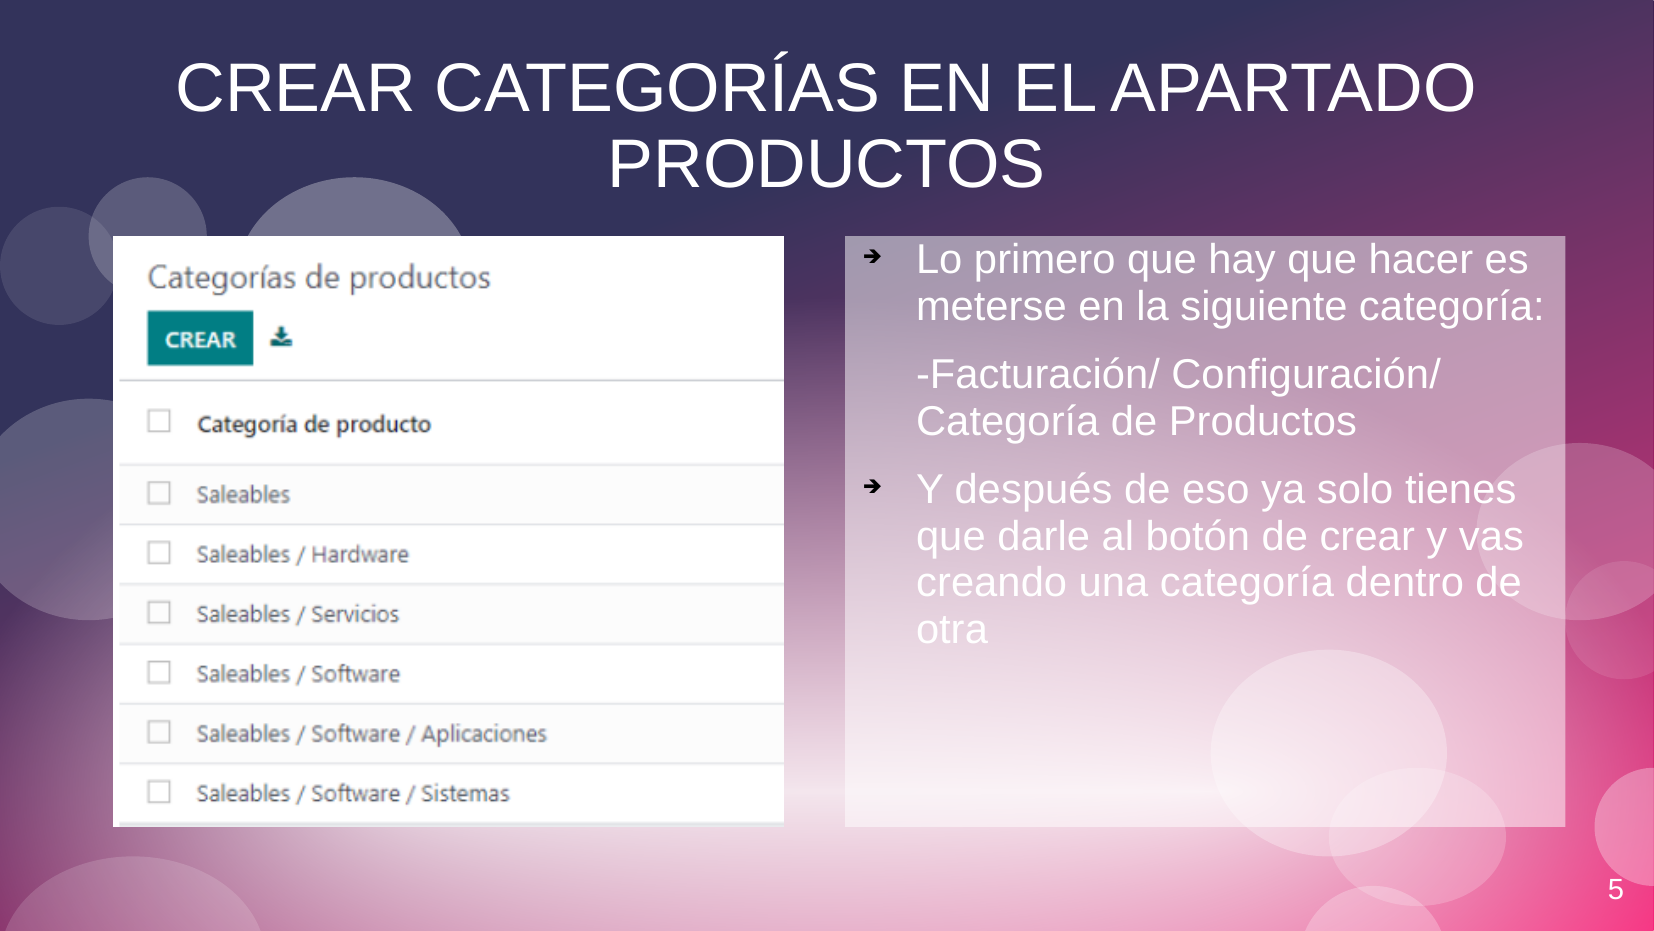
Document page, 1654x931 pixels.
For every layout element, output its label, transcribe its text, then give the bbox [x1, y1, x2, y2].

list Lo primero que hay que hacer es meterse en la siguiente categoría: -Facturación/ Configuración/ Categoría de Productos Y después de eso ya solo tienes que darle al botón de crear y vas creando una categoría dentro de otra [845, 236, 1566, 827]
title CREAR CATEGORÍAS EN EL APARTADO PRODUCTOS [88, 44, 1565, 207]
picture [113, 236, 784, 827]
